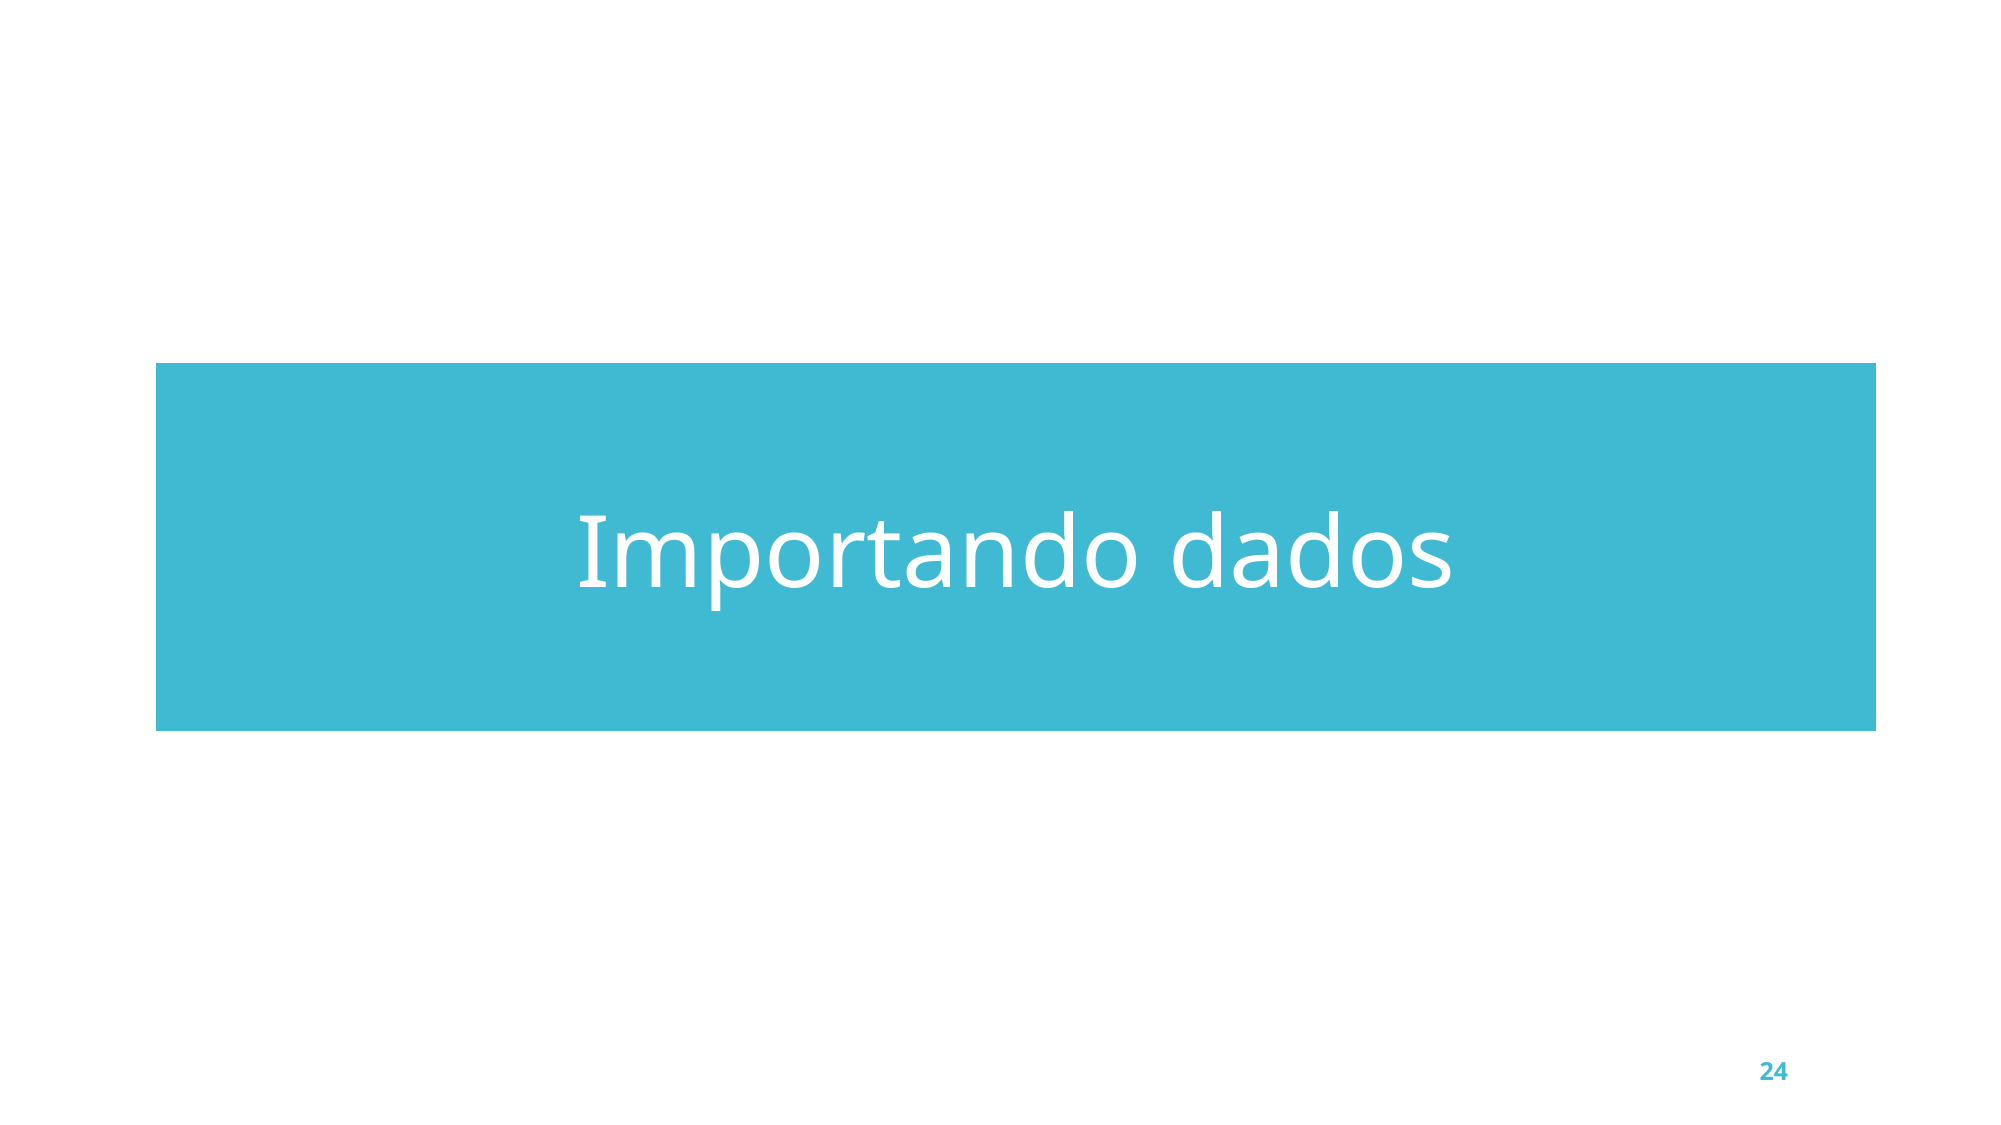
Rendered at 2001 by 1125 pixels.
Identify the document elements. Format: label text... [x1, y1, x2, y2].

slide_number 24 [1744, 1042, 1996, 1103]
text_box Importando dados [156, 363, 1876, 731]
